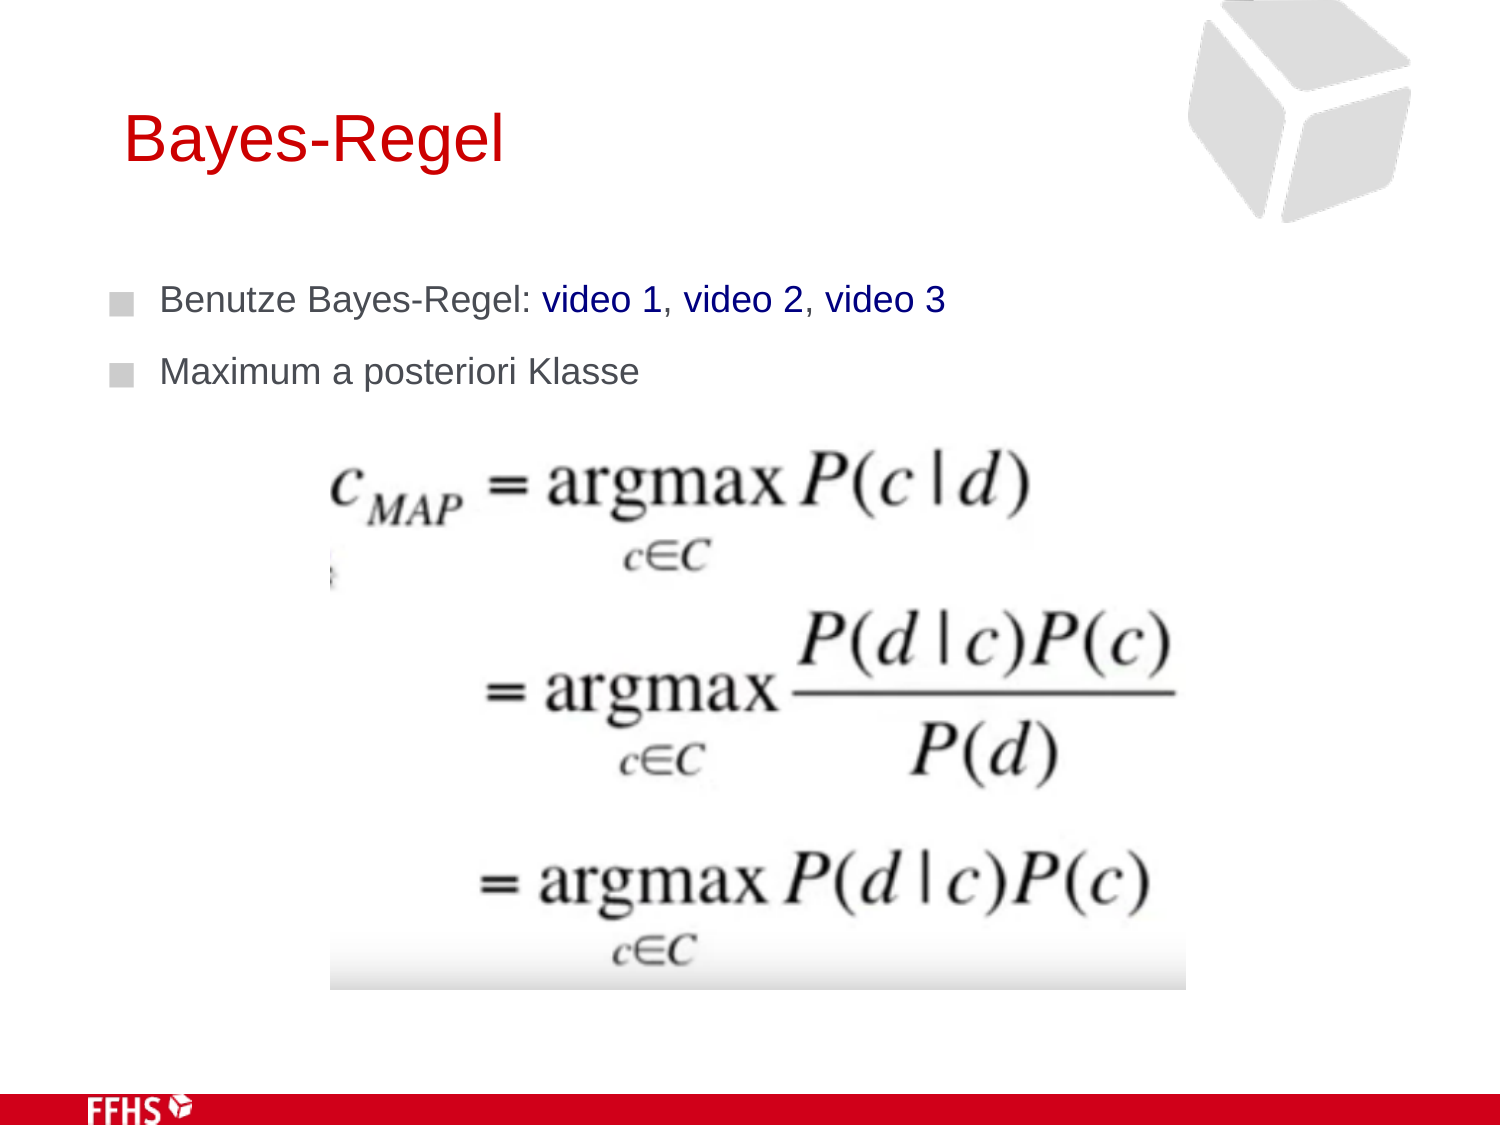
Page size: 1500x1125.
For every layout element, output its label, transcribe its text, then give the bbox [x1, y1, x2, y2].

picture [0, 1094, 1500, 1125]
title Bayes-Regel [88, 56, 1176, 220]
picture [330, 431, 1186, 991]
list Benutze Bayes-Regel: video 1, video 2, video 3 Maximum a posteriori Klasse [88, 278, 1412, 1000]
picture [1188, 0, 1411, 223]
